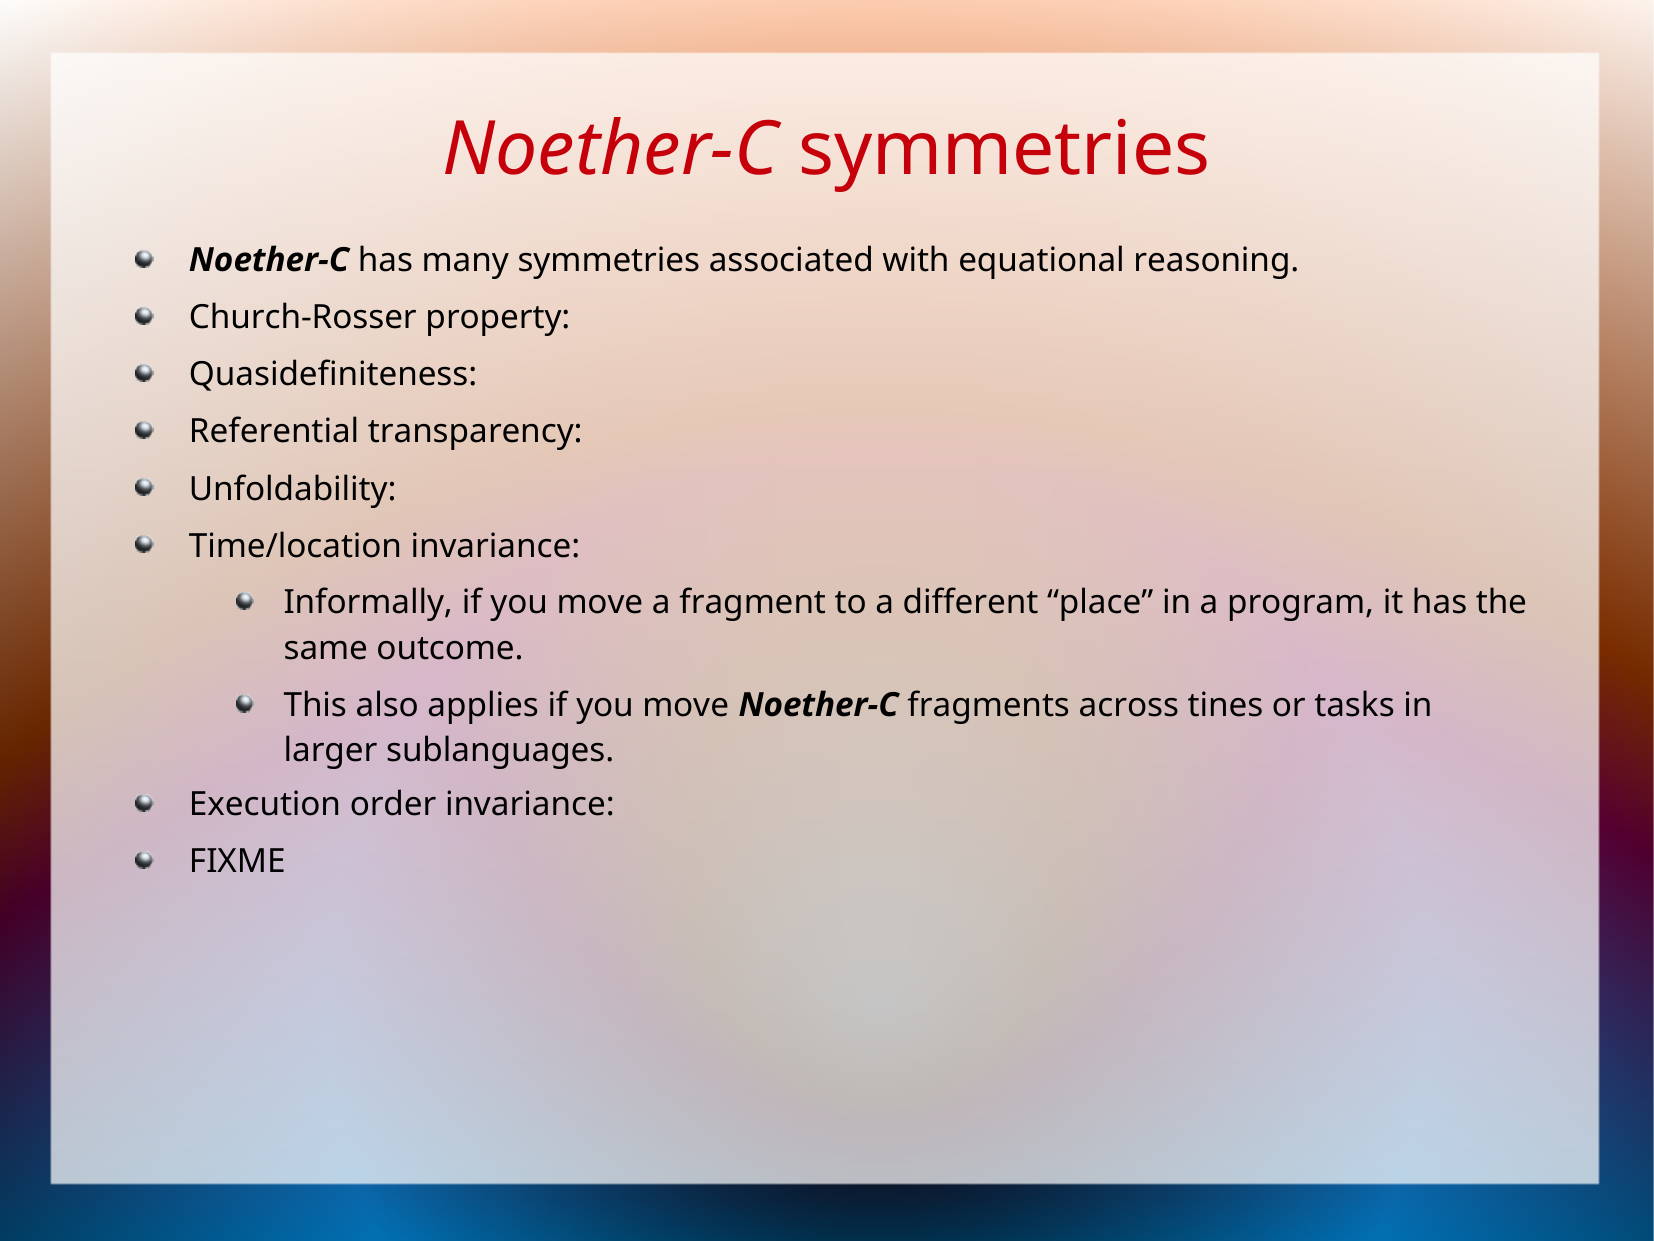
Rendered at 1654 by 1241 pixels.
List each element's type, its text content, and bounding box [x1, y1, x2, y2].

list Noether-C has many symmetries associated with equational reasoning. Church-Rosser property: Quasidefiniteness: Referential transparency: Unfoldability: Time/location invariance: Informally, if you move a fragment to a different “place” in a program, it has the same outcome. This also applies if you move Noether-C fragments across tines or tasks in larger sublanguages. Execution order invariance: FIXME [118, 236, 1536, 1103]
title Noether-C symmetries [82, 55, 1571, 237]
picture [0, 0, 1654, 1241]
